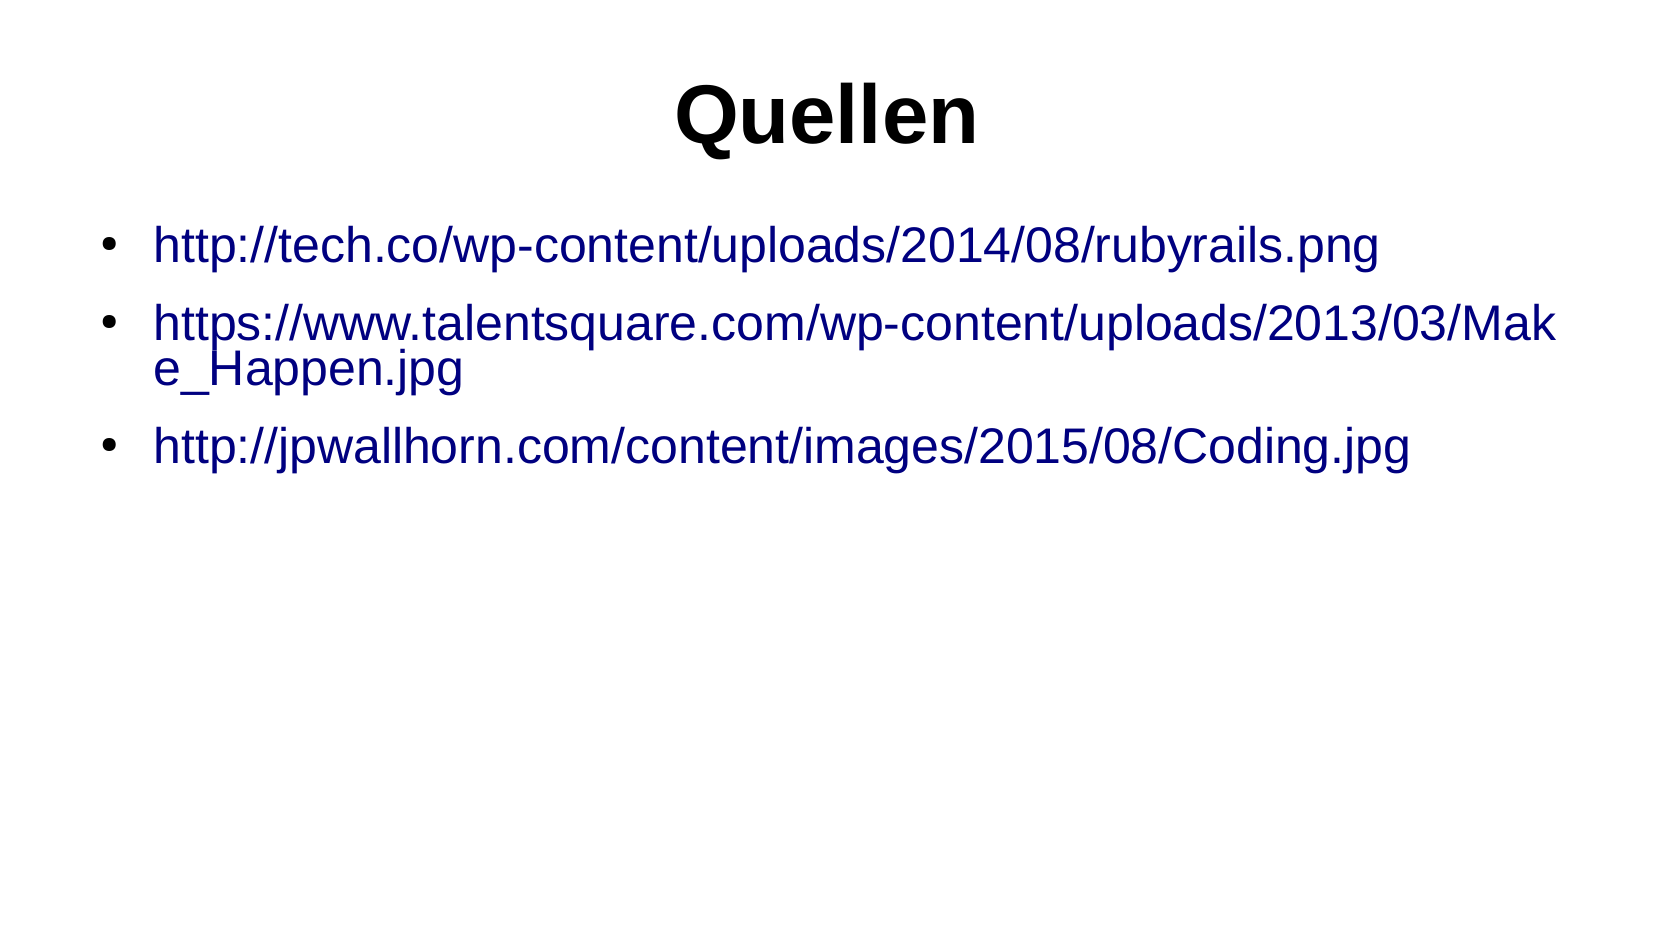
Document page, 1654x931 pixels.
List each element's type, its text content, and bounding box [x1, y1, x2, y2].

list http://tech.co/wp-content/uploads/2014/08/rubyrails.png https://www.talentsquare.com/wp-content/uploads/2013/03/Make_Happen.jpg http://jpwallhorn.com/content/images/2015/08/Coding.jpg [82, 217, 1571, 758]
title Quellen [82, 37, 1571, 193]
